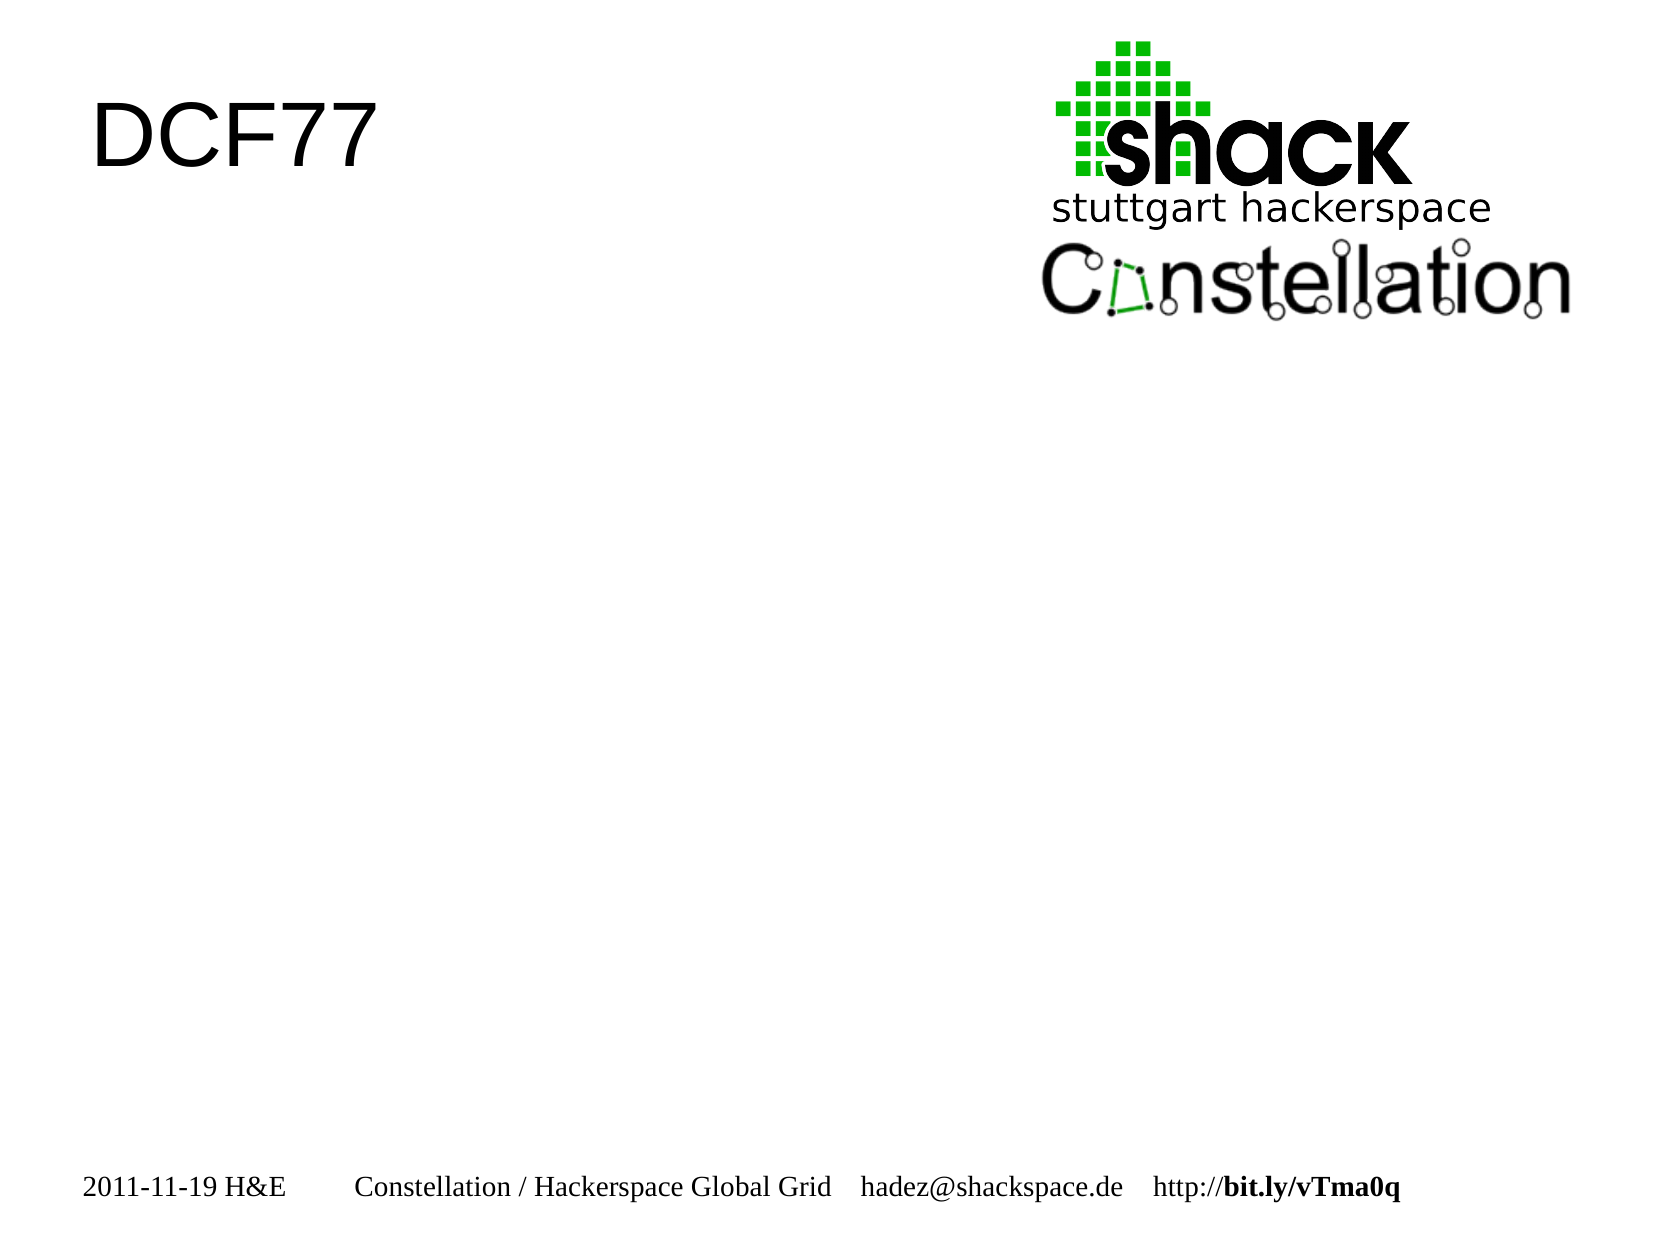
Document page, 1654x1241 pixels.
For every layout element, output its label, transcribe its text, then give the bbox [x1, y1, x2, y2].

title DCF77 [90, 30, 1029, 241]
picture [1028, 34, 1586, 325]
